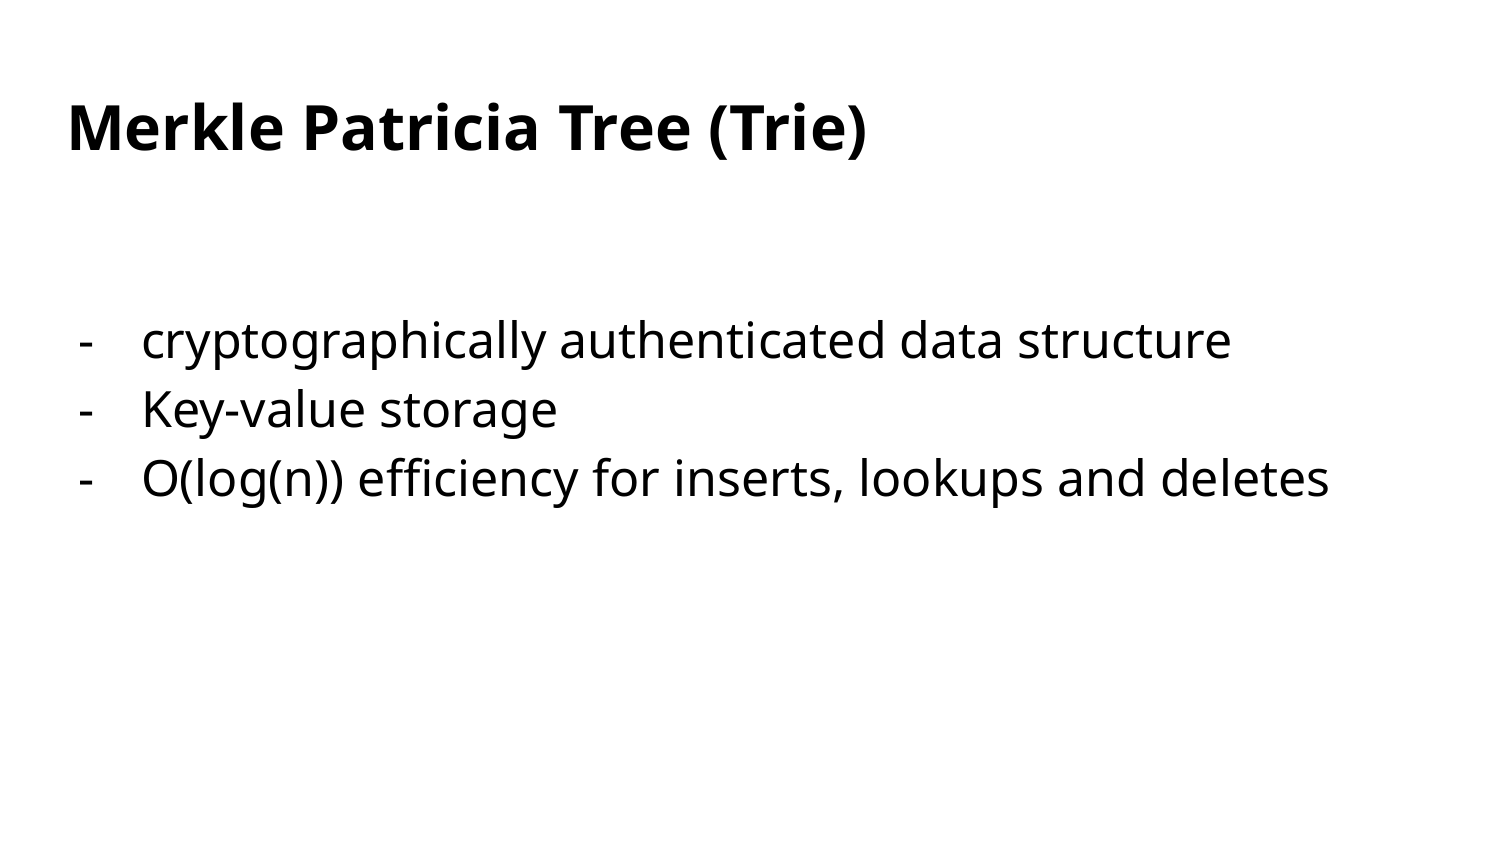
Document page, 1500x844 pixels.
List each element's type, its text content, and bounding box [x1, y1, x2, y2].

title Merkle Patricia Tree (Trie) [51, 72, 1449, 176]
list cryptographically authenticated data structure Key-value storage O(log(n)) efficiency for inserts, lookups and deletes [51, 285, 1449, 750]
